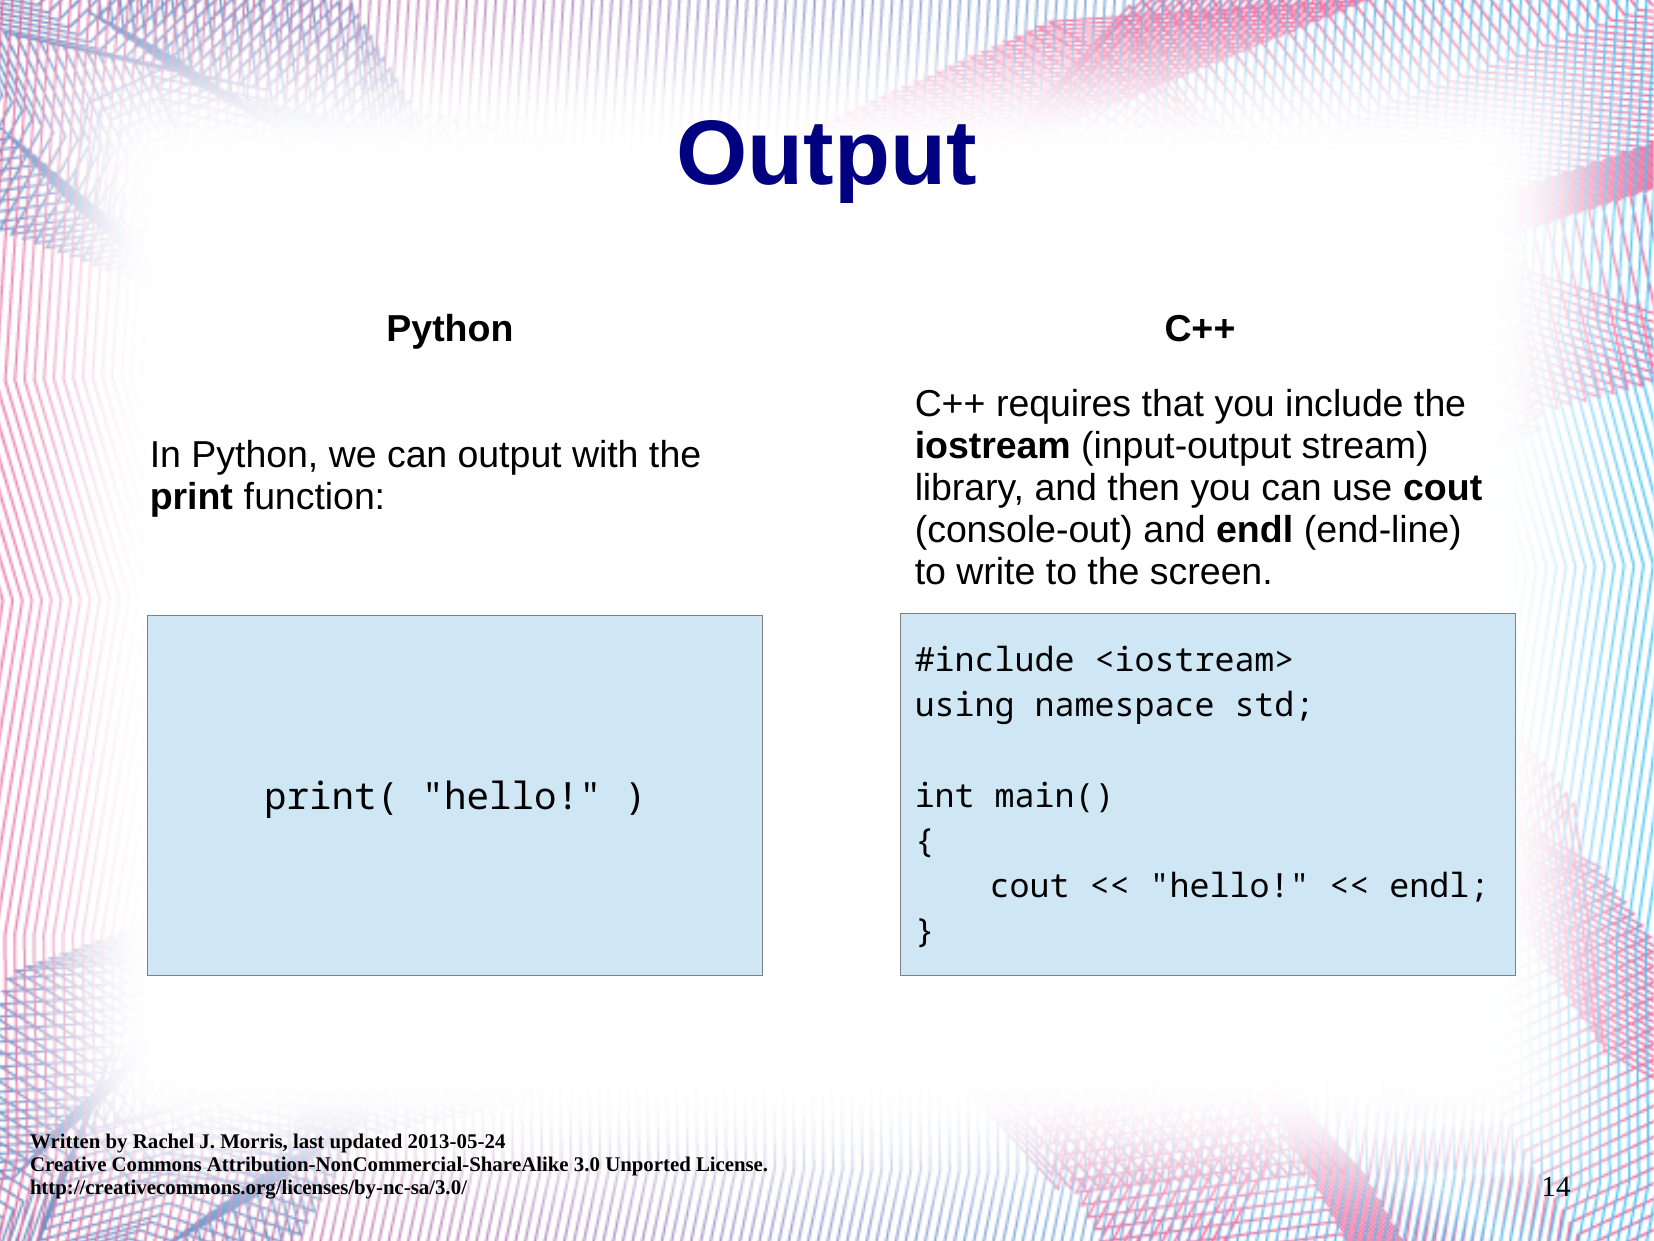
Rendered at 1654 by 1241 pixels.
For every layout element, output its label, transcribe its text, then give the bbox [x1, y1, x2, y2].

title Output [82, 49, 1571, 257]
text_box #include <iostream> using namespace std; int main() { cout << "hello!" << endl; } [900, 613, 1516, 976]
text_box C++ requires that you include the iostream (input-output stream) library, and then you can use cout (console-out) and endl (end-line) to write to the screen. [900, 375, 1516, 601]
text_box C++ [900, 300, 1501, 357]
text_box print( "hello!" ) [147, 615, 763, 976]
picture [0, 0, 1654, 1241]
text_box In Python, we can output with the print function: [135, 426, 751, 526]
text_box Python [150, 300, 751, 357]
